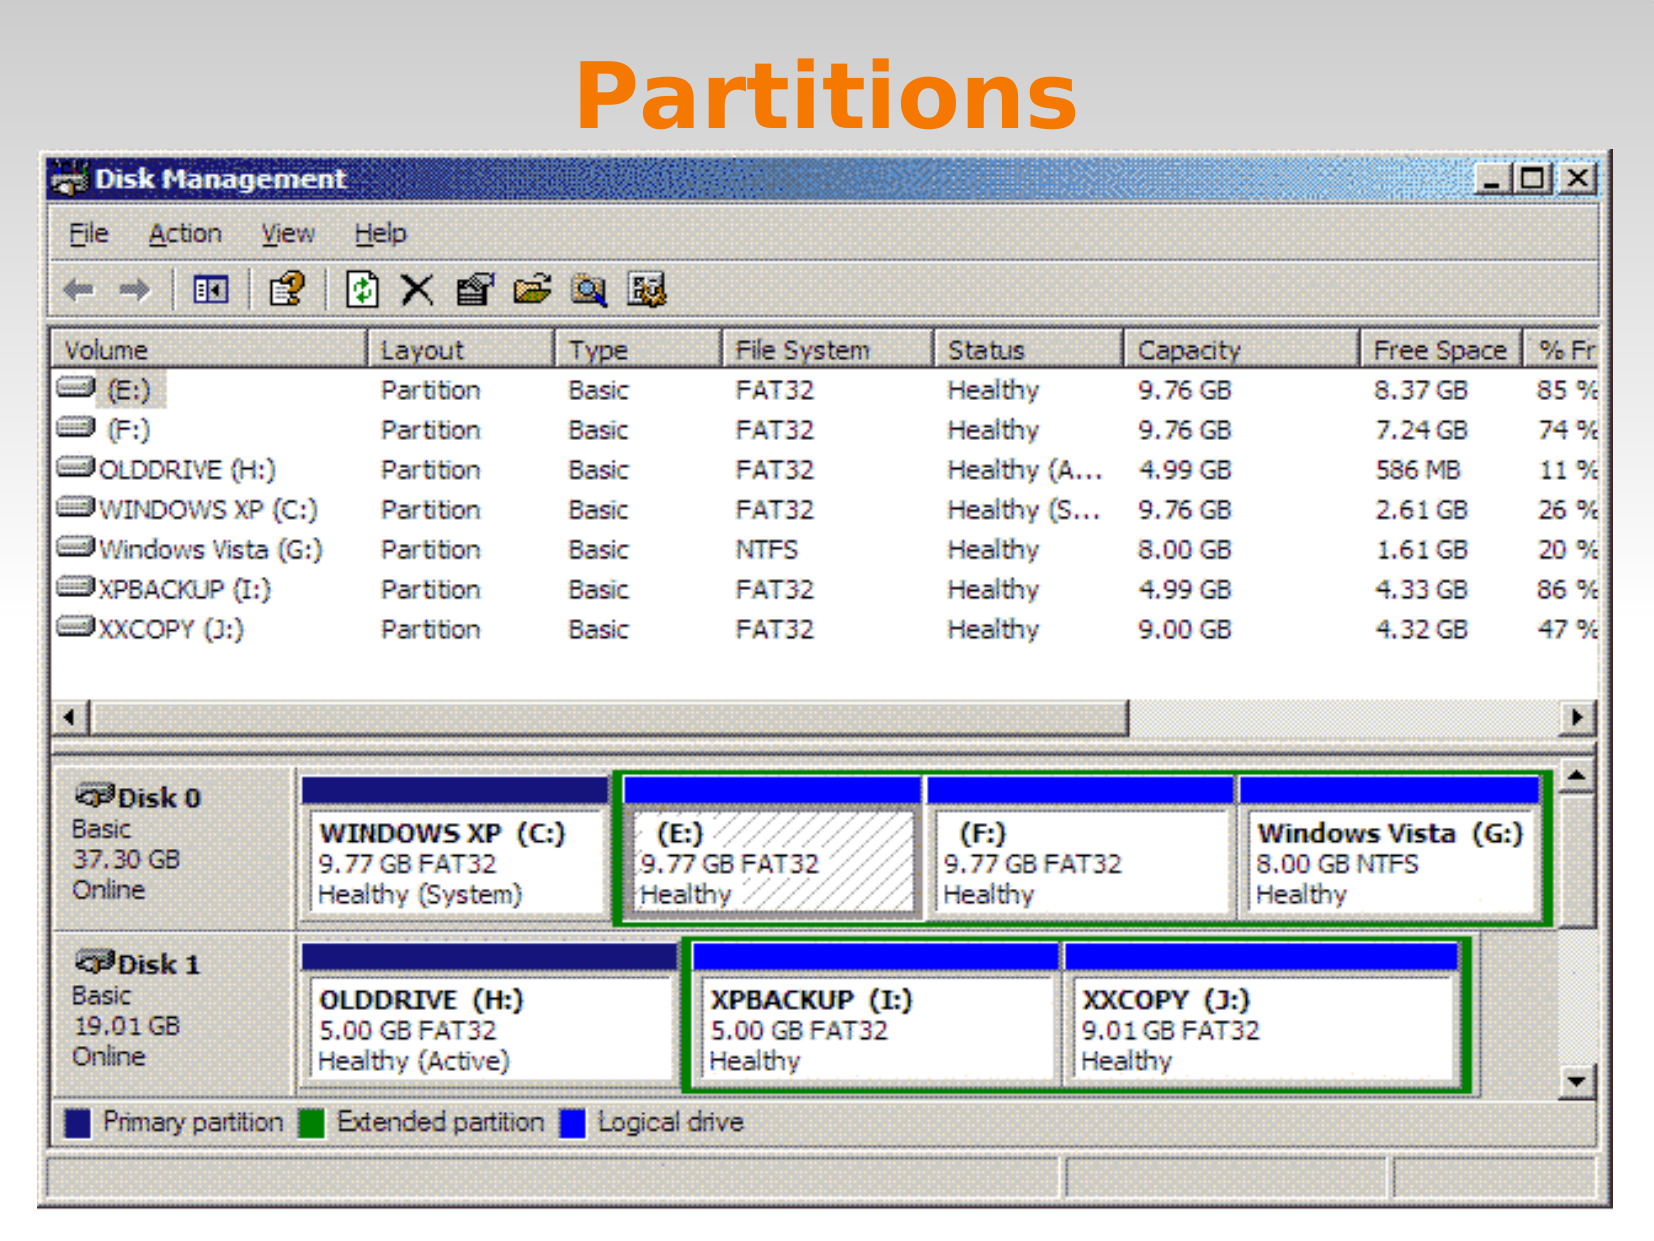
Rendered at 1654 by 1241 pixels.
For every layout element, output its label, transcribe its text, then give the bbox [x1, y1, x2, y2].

picture [37, 149, 1613, 1241]
title Partitions [82, 37, 1571, 149]
